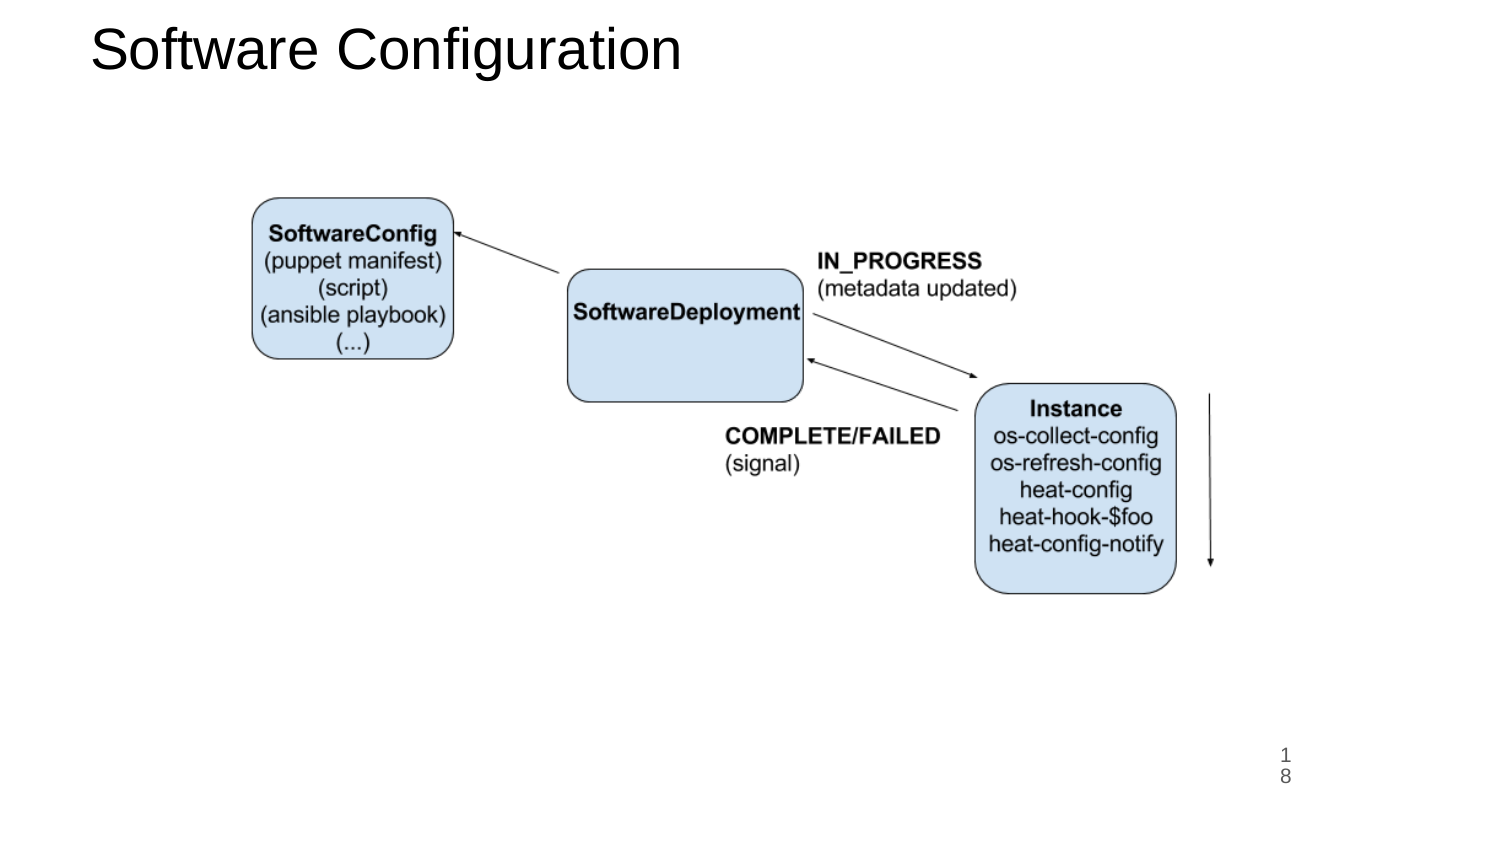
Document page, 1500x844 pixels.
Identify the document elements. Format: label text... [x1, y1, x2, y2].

title Software Configuration [75, 0, 1425, 137]
picture [75, 136, 1366, 844]
